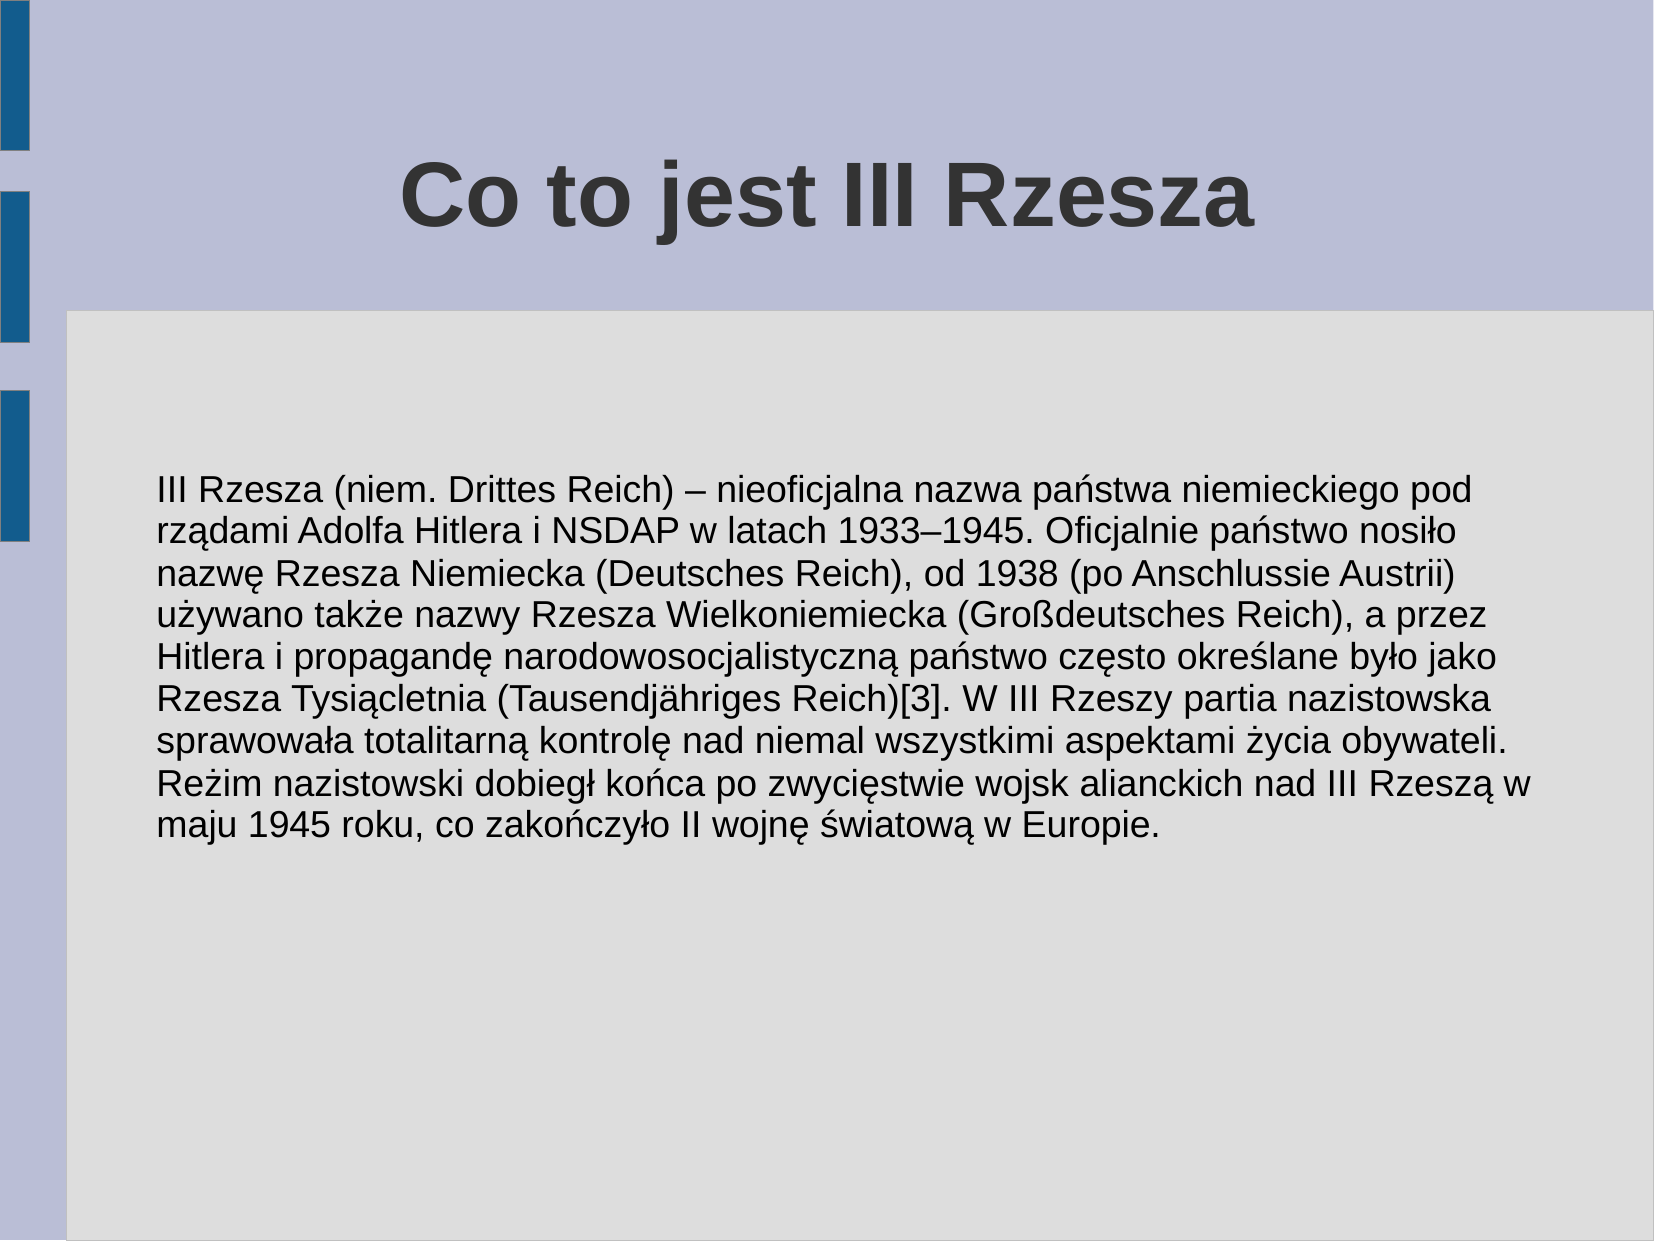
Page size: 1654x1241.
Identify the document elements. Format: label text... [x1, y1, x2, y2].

text_box III Rzesza (niem. Drittes Reich) – nieoficjalna nazwa państwa niemieckiego pod rządami Adolfa Hitlera i NSDAP w latach 1933–1945. Oficjalnie państwo nosiło nazwę Rzesza Niemiecka (Deutsches Reich), od 1938 (po Anschlussie Austrii) używano także nazwy Rzesza Wielkoniemiecka (Großdeutsches Reich), a przez Hitlera i propagandę narodowosocjalistyczną państwo często określane było jako Rzesza Tysiącletnia (Tausendjähriges Reich)[3]. W III Rzeszy partia nazistowska sprawowała totalitarną kontrolę nad niemal wszystkimi aspektami życia obywateli. Reżim nazistowski dobiegł końca po zwycięstwie wojsk alianckich nad III Rzeszą w maju 1945 roku, co zakończyło II wojnę światową w Europie. [141, 460, 1548, 943]
title Co to jest III Rzesza [121, 91, 1534, 299]
